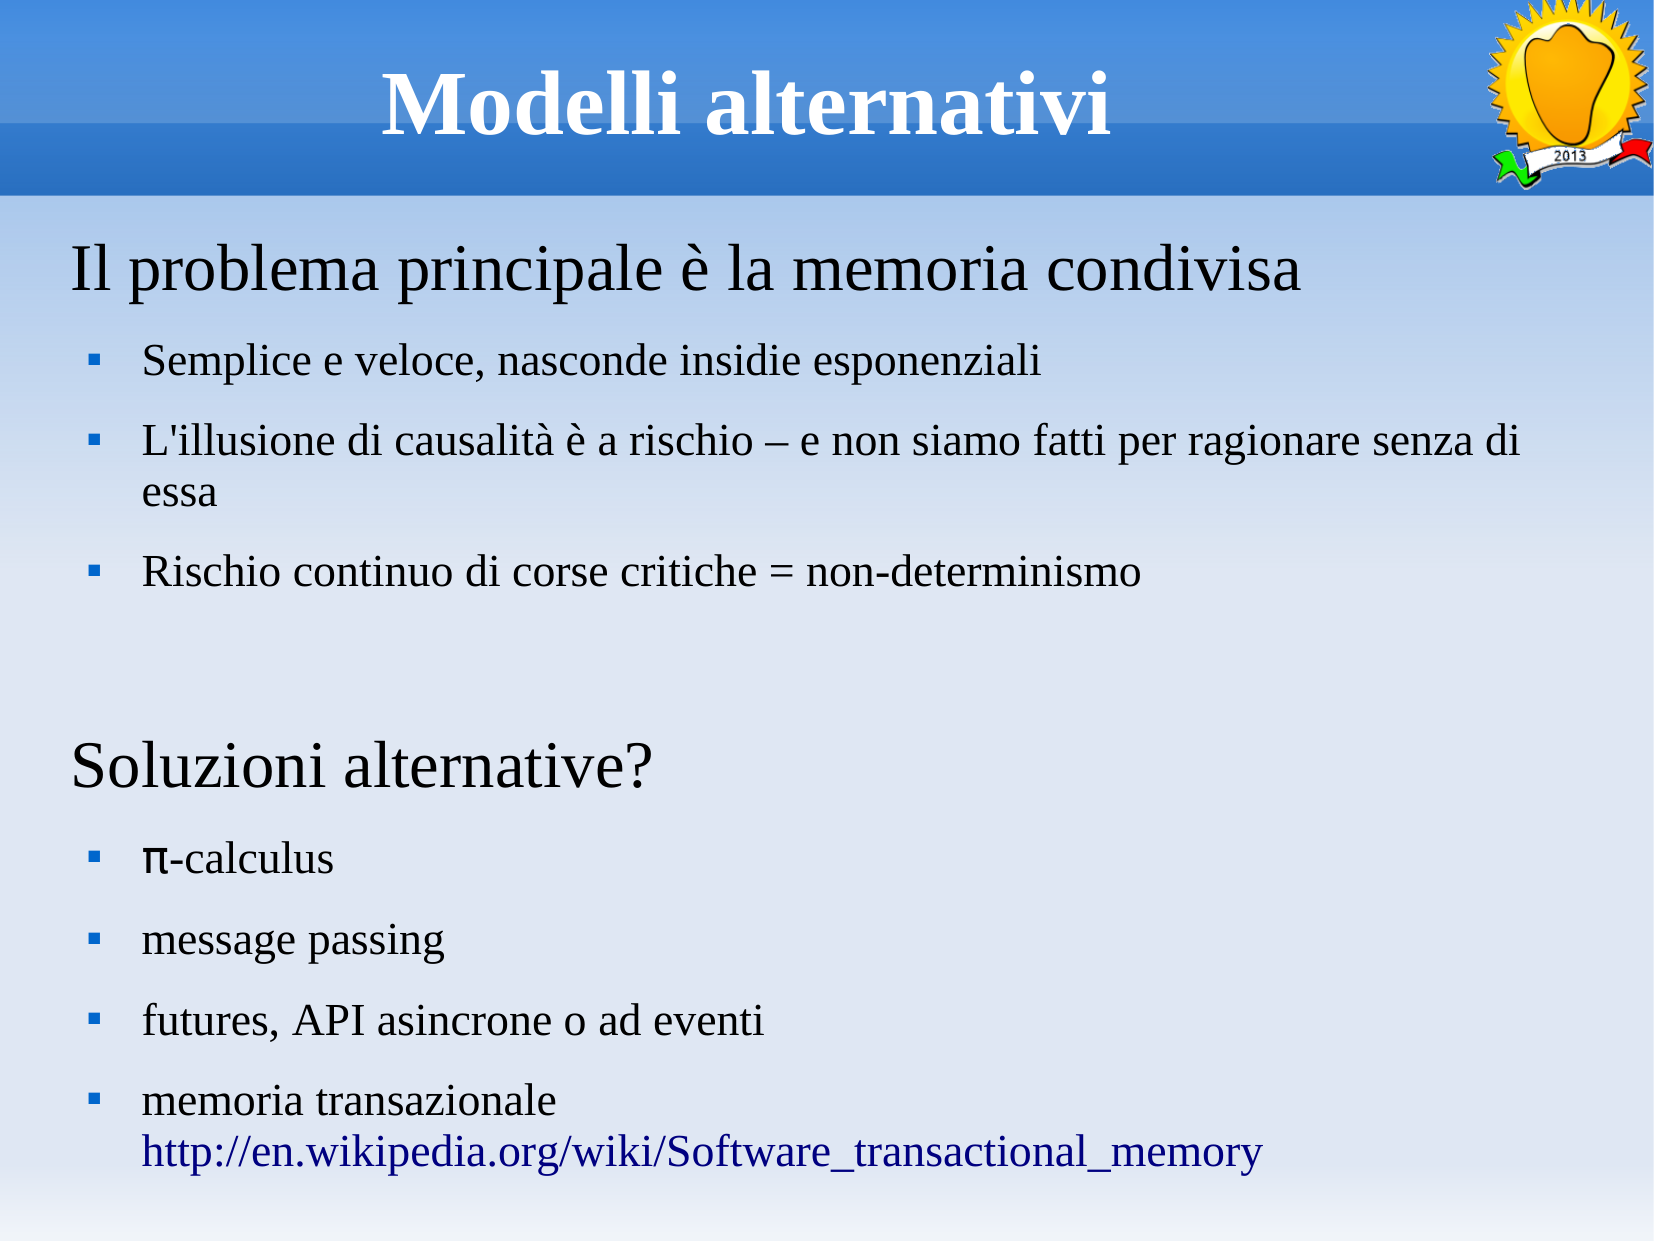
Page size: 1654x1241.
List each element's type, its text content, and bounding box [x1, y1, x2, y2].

title Modelli alternativi [76, 0, 1418, 208]
picture [0, 0, 1654, 1241]
list Il problema principale è la memoria condivisa Semplice e veloce, nasconde insidie esponenziali L'illusione di causalità è a rischio – e non siamo fatti per ragionare senza di essa Rischio continuo di corse critiche = non-determinismo Soluzioni alternative? π-calculus message passing futures, API asincrone o ad eventi memoria transazionale http://en.wikipedia.org/wiki/Software_transactional_memory [70, 231, 1559, 1177]
